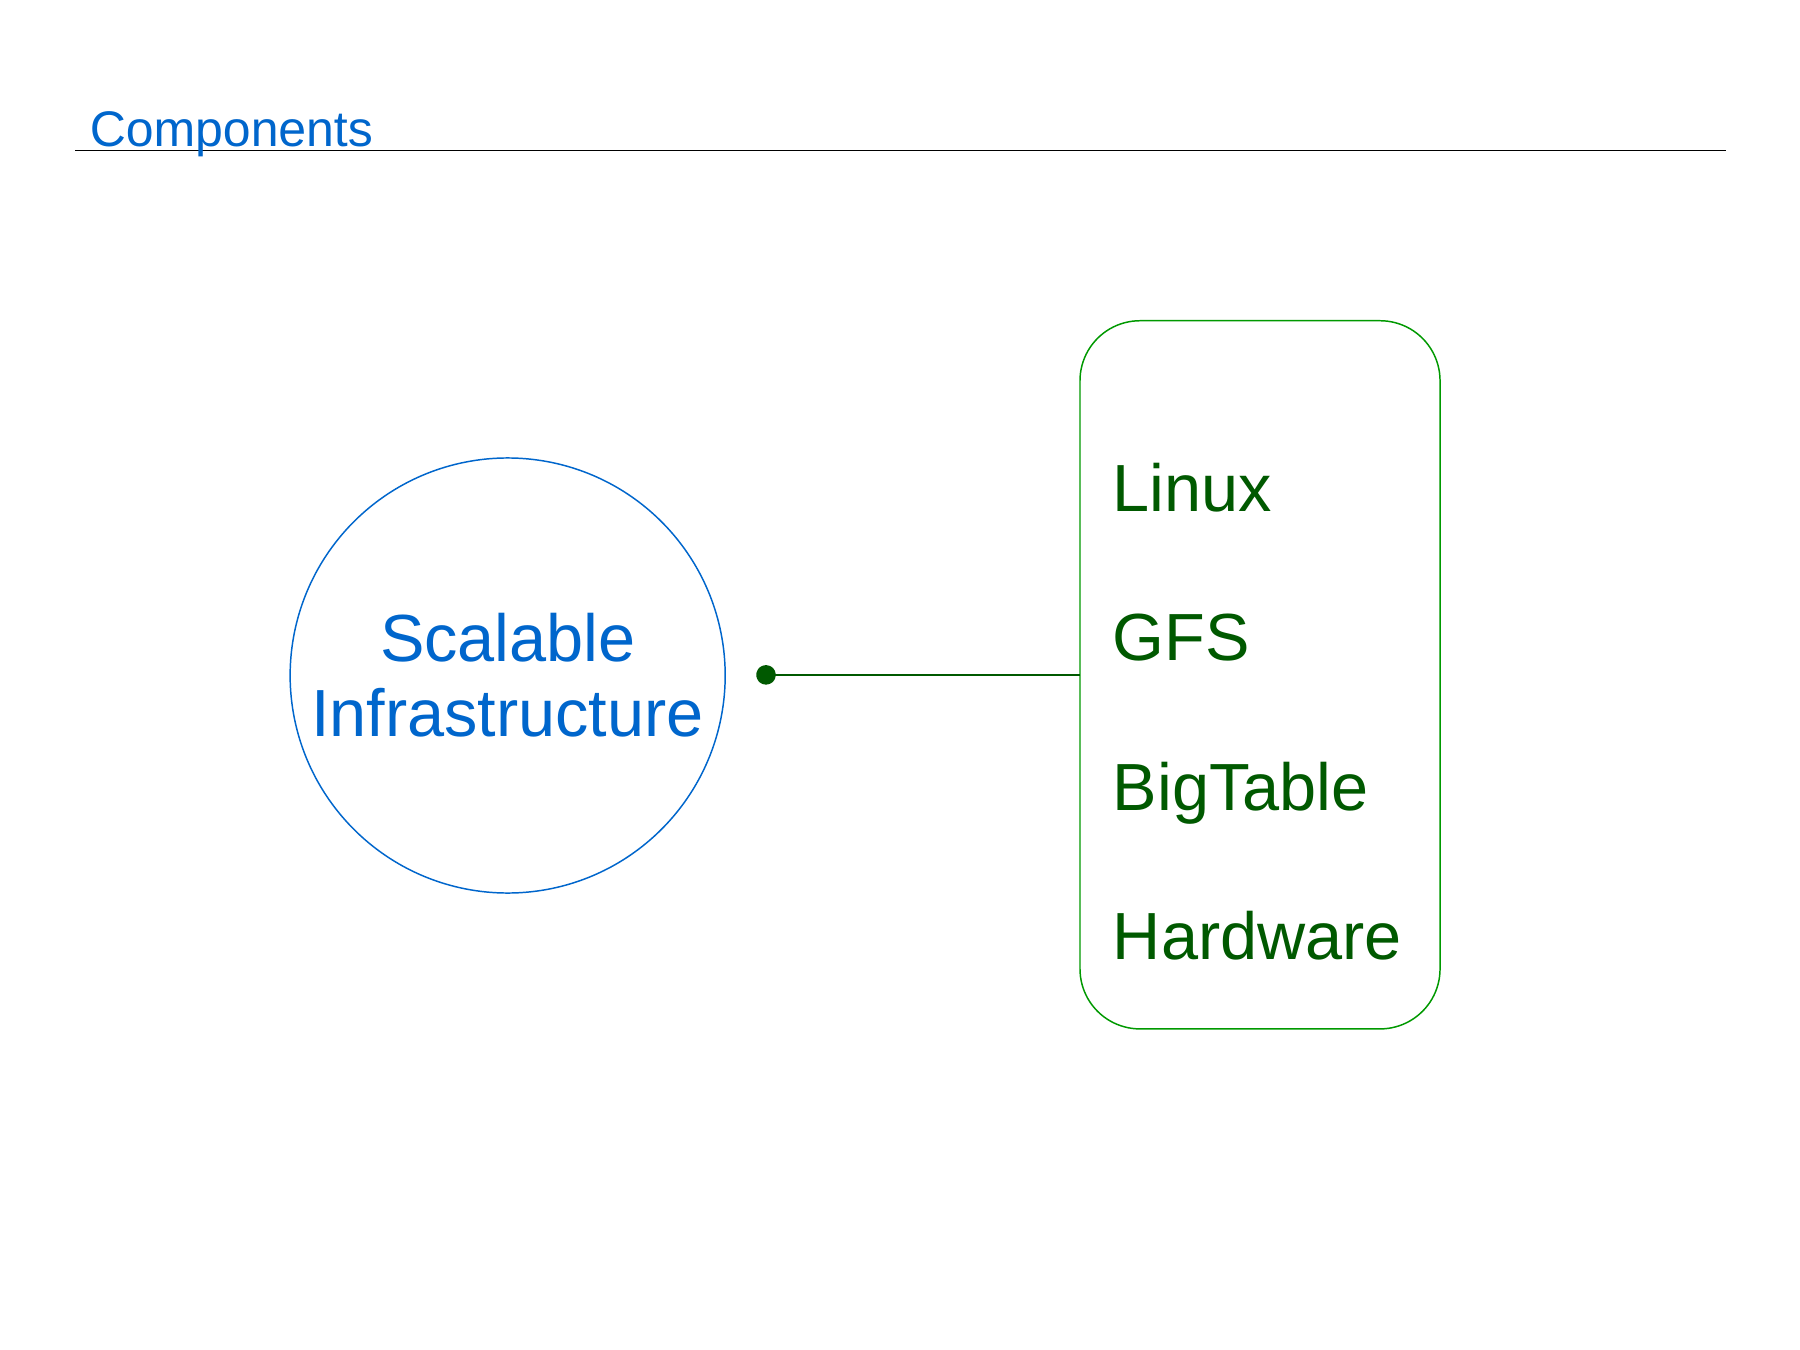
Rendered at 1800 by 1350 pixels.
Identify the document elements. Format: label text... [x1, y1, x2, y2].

text_box Linux GFS BigTable Hardware [1080, 320, 1441, 1029]
text_box Scalable Infrastructure [290, 457, 726, 894]
title Components [89, 71, 1489, 165]
